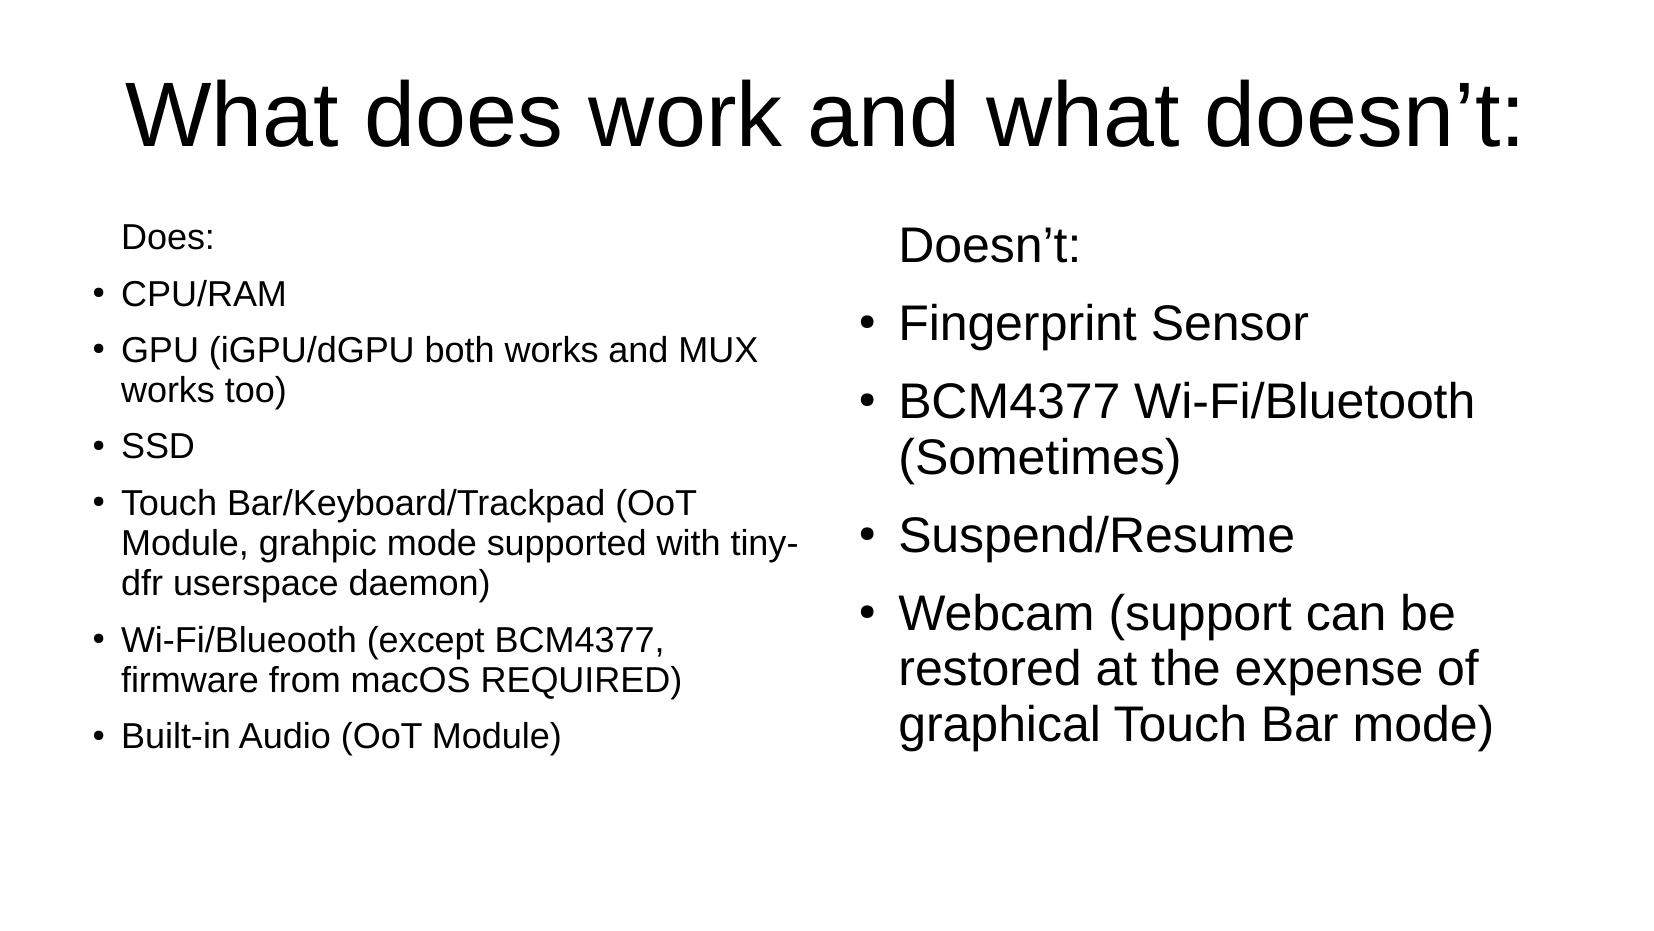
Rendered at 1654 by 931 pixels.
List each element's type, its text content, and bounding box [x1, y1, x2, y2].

list Does: CPU/RAM GPU (iGPU/dGPU both works and MUX works too) SSD Touch Bar/Keyboard/Trackpad (OoT Module, grahpic mode supported with tiny-dfr userspace daemon) Wi-Fi/Blueooth (except BCM4377, firmware from macOS REQUIRED) Built-in Audio (OoT Module) [82, 217, 809, 758]
list Doesn’t: Fingerprint Sensor BCM4377 Wi-Fi/Bluetooth (Sometimes) Suspend/Resume Webcam (support can be restored at the expense of graphical Touch Bar mode) [845, 217, 1572, 758]
title What does work and what doesn’t: [82, 37, 1571, 193]
